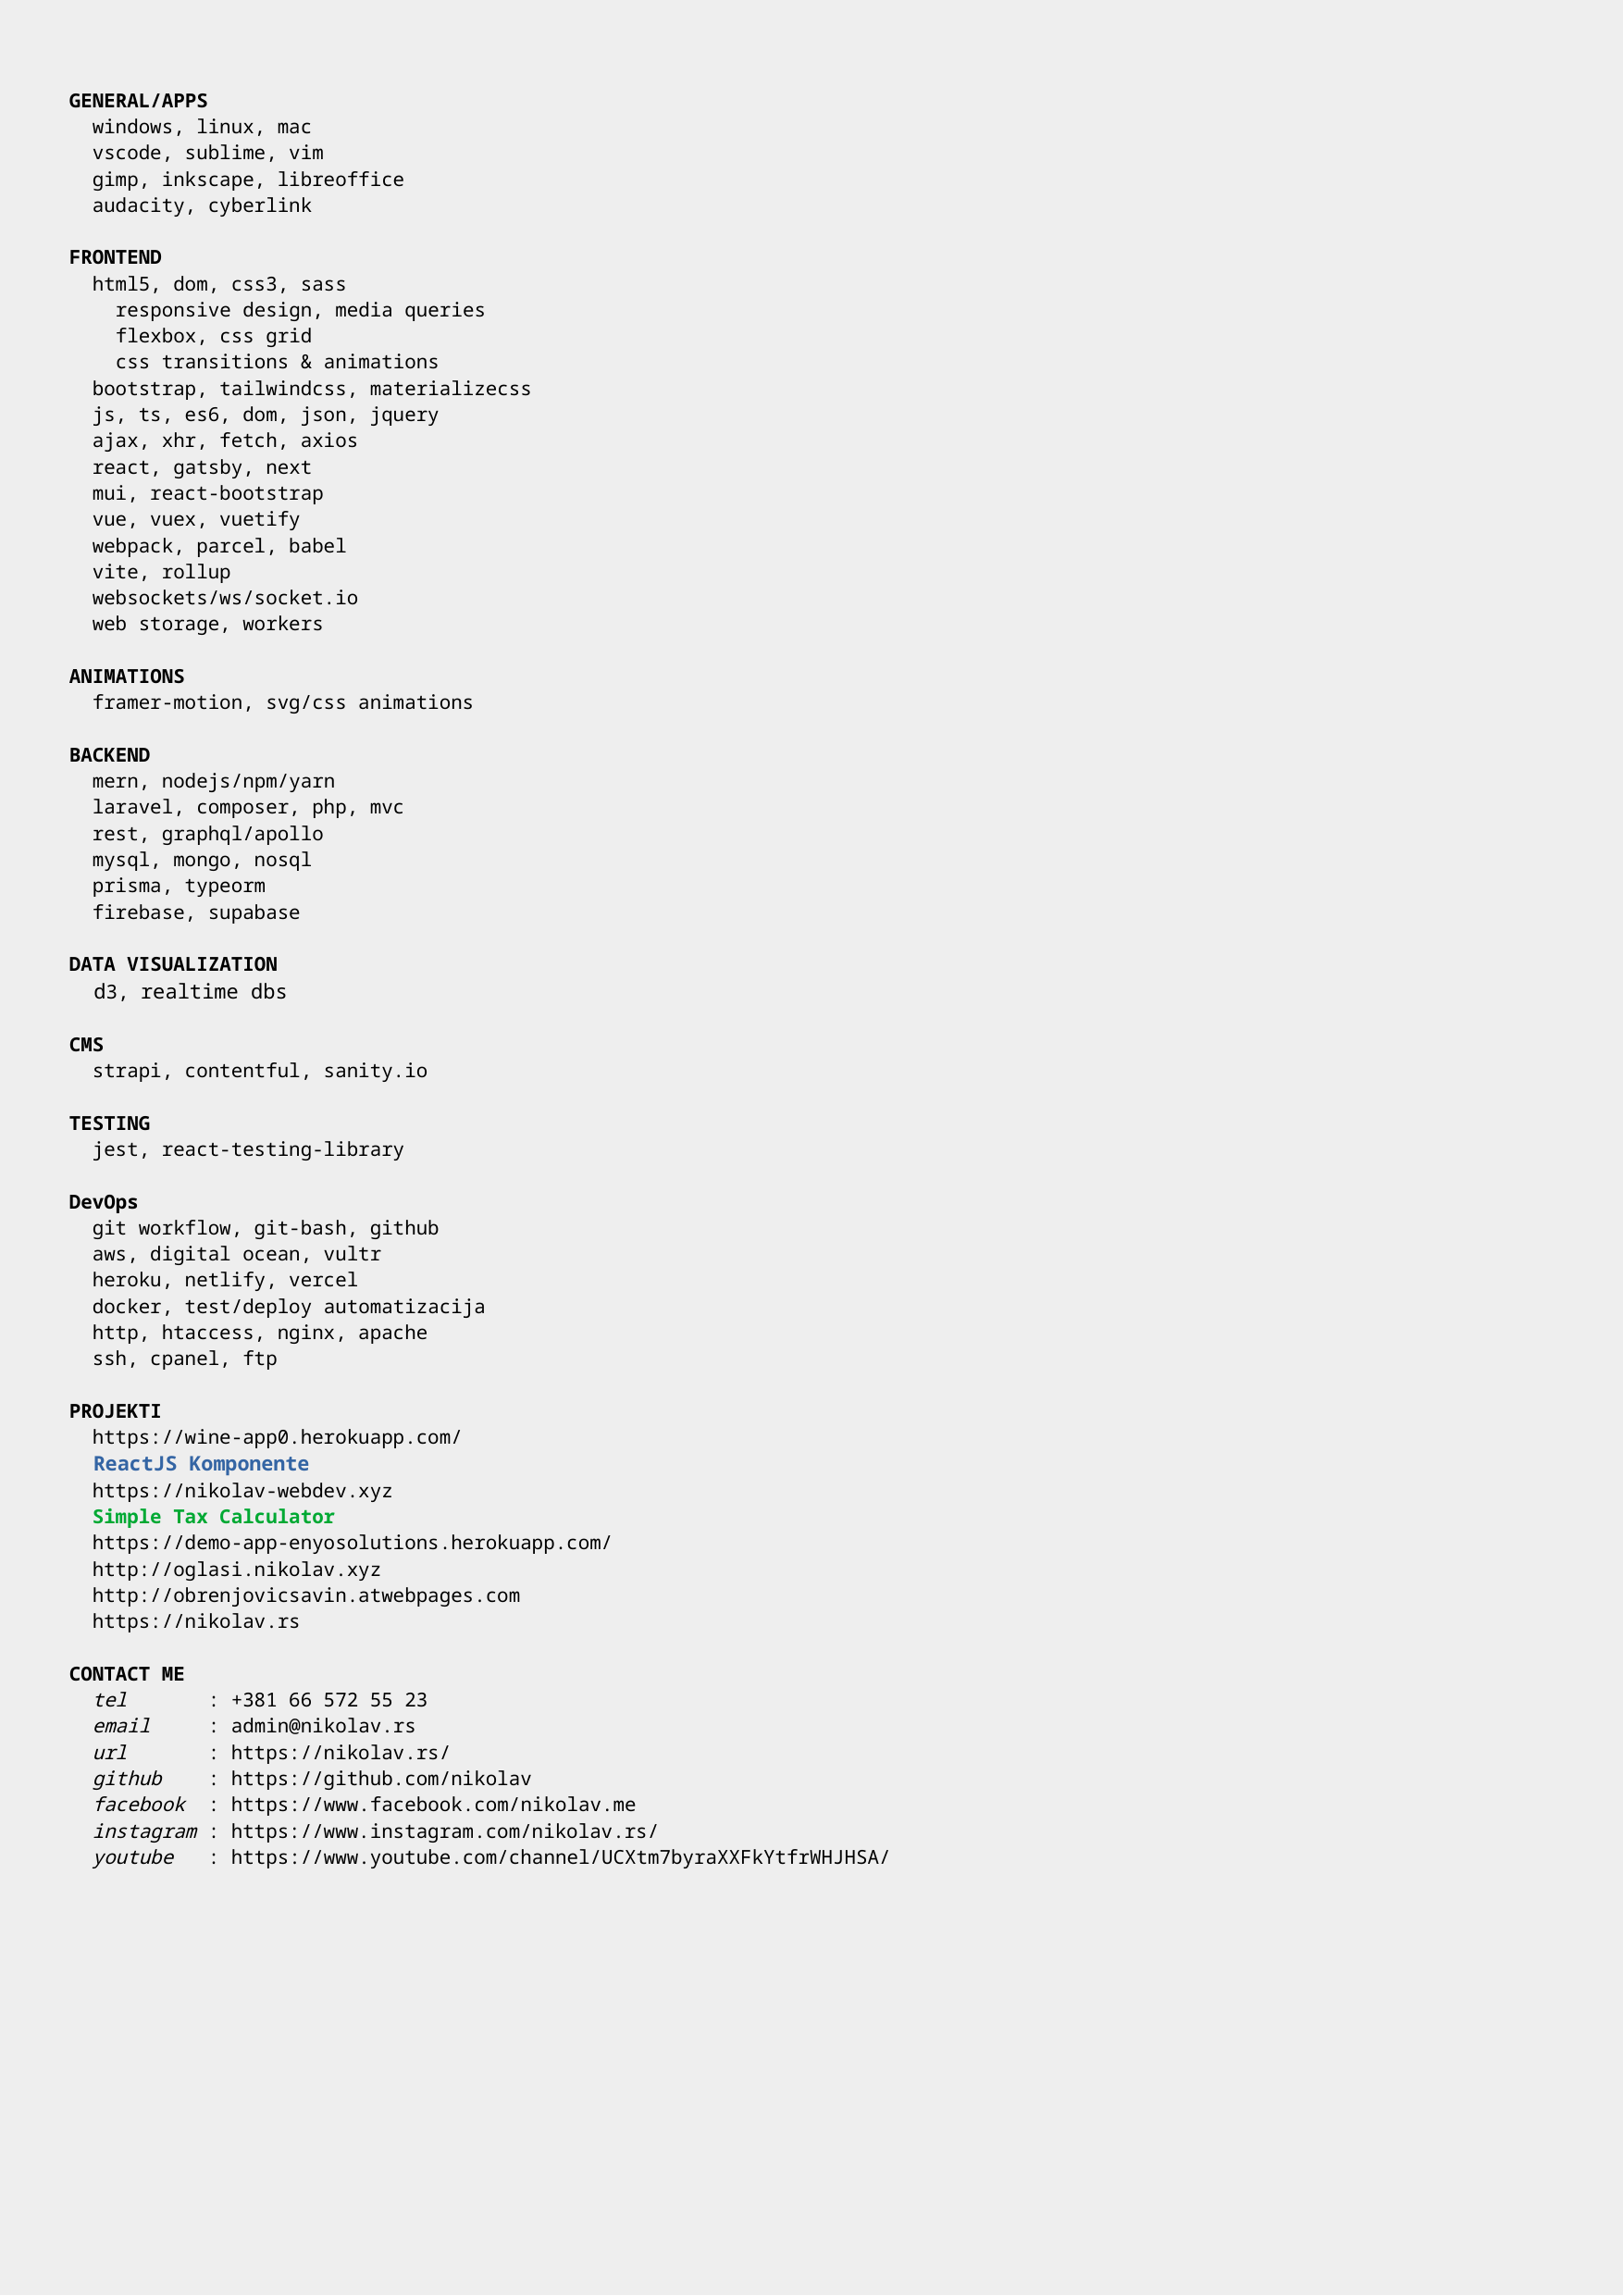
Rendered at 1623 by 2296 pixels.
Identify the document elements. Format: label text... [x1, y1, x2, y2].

text_box GENERAL/APPS windows, linux, mac vscode, sublime, vim gimp, inkscape, libreoffice audacity, cyberlink FRONTEND html5, dom, css3, sass responsive design, media queries flexbox, css grid css transitions & animations bootstrap, tailwindcss, materializecss js, ts, es6, dom, json, jquery ajax, xhr, fetch, axios react, gatsby, next mui, react-bootstrap vue, vuex, vuetify webpack, parcel, babel vite, rollup websockets/ws/socket.io web storage, workers ANIMATIONS framer-motion, svg/css animations BACKEND mern, nodejs/npm/yarn laravel, composer, php, mvc rest, graphql/apollo mysql, mongo, nosql prisma, typeorm firebase, supabase DATA VISUALIZATION d3, realtime dbs CMS strapi, contentful, sanity.io TESTING jest, react-testing-library DevOps git workflow, git-bash, github aws, digital ocean, vultr heroku, netlify, vercel docker, test/deploy automatizacija http, htaccess, nginx, apache ssh, cpanel, ftp PROJEKTI https://wine-app0.herokuapp.com/ ReactJS Komponente https://nikolav-webdev.xyz Simple Tax Calculator https://demo-app-enyosolutions.herokuapp.com/ http://oglasi.nikolav.xyz http://obrenjovicsavin.atwebpages.com https://nikolav.rs CONTACT ME tel : +381 66 572 55 23 email : admin@nikolav.rs url : https://nikolav.rs/ github : https://github.com/nikolav facebook : https://www.facebook.com/nikolav.me instagram : https://www.instagram.com/nikolav.rs/ youtube : https://www.youtube.com/channel/UCXtm7byraXXFkYtfrWHJHSA/ [56, 80, 1567, 2296]
